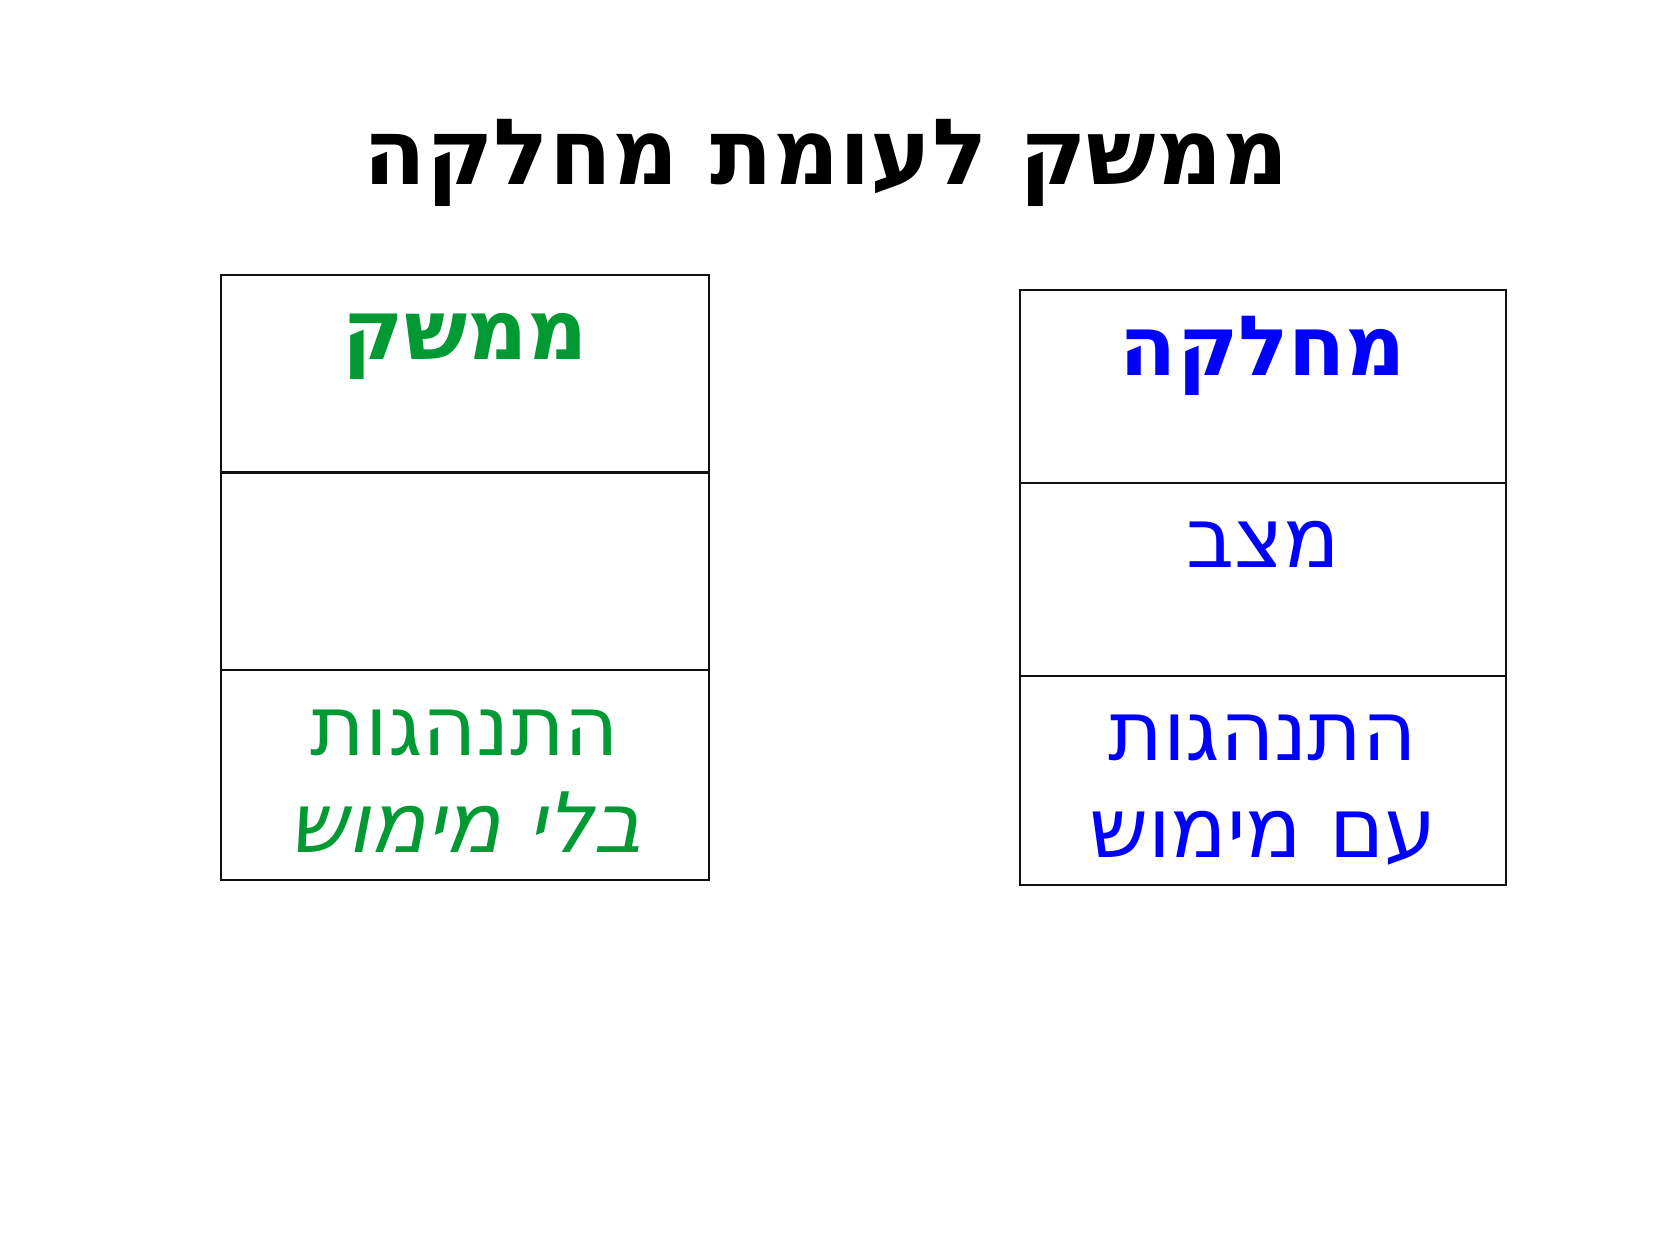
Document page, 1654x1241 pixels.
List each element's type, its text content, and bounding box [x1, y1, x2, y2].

table_header ממשק [222, 276, 708, 471]
table_header מחלקה [1021, 291, 1505, 482]
table_cell התנהגות עם מימוש [1021, 677, 1505, 884]
table_cell מצב [1021, 484, 1505, 675]
title ממשק לעומת מחלקה [82, 49, 1571, 257]
table_cell [222, 474, 708, 669]
table_cell התנהגות בלי מימוש [222, 671, 708, 879]
